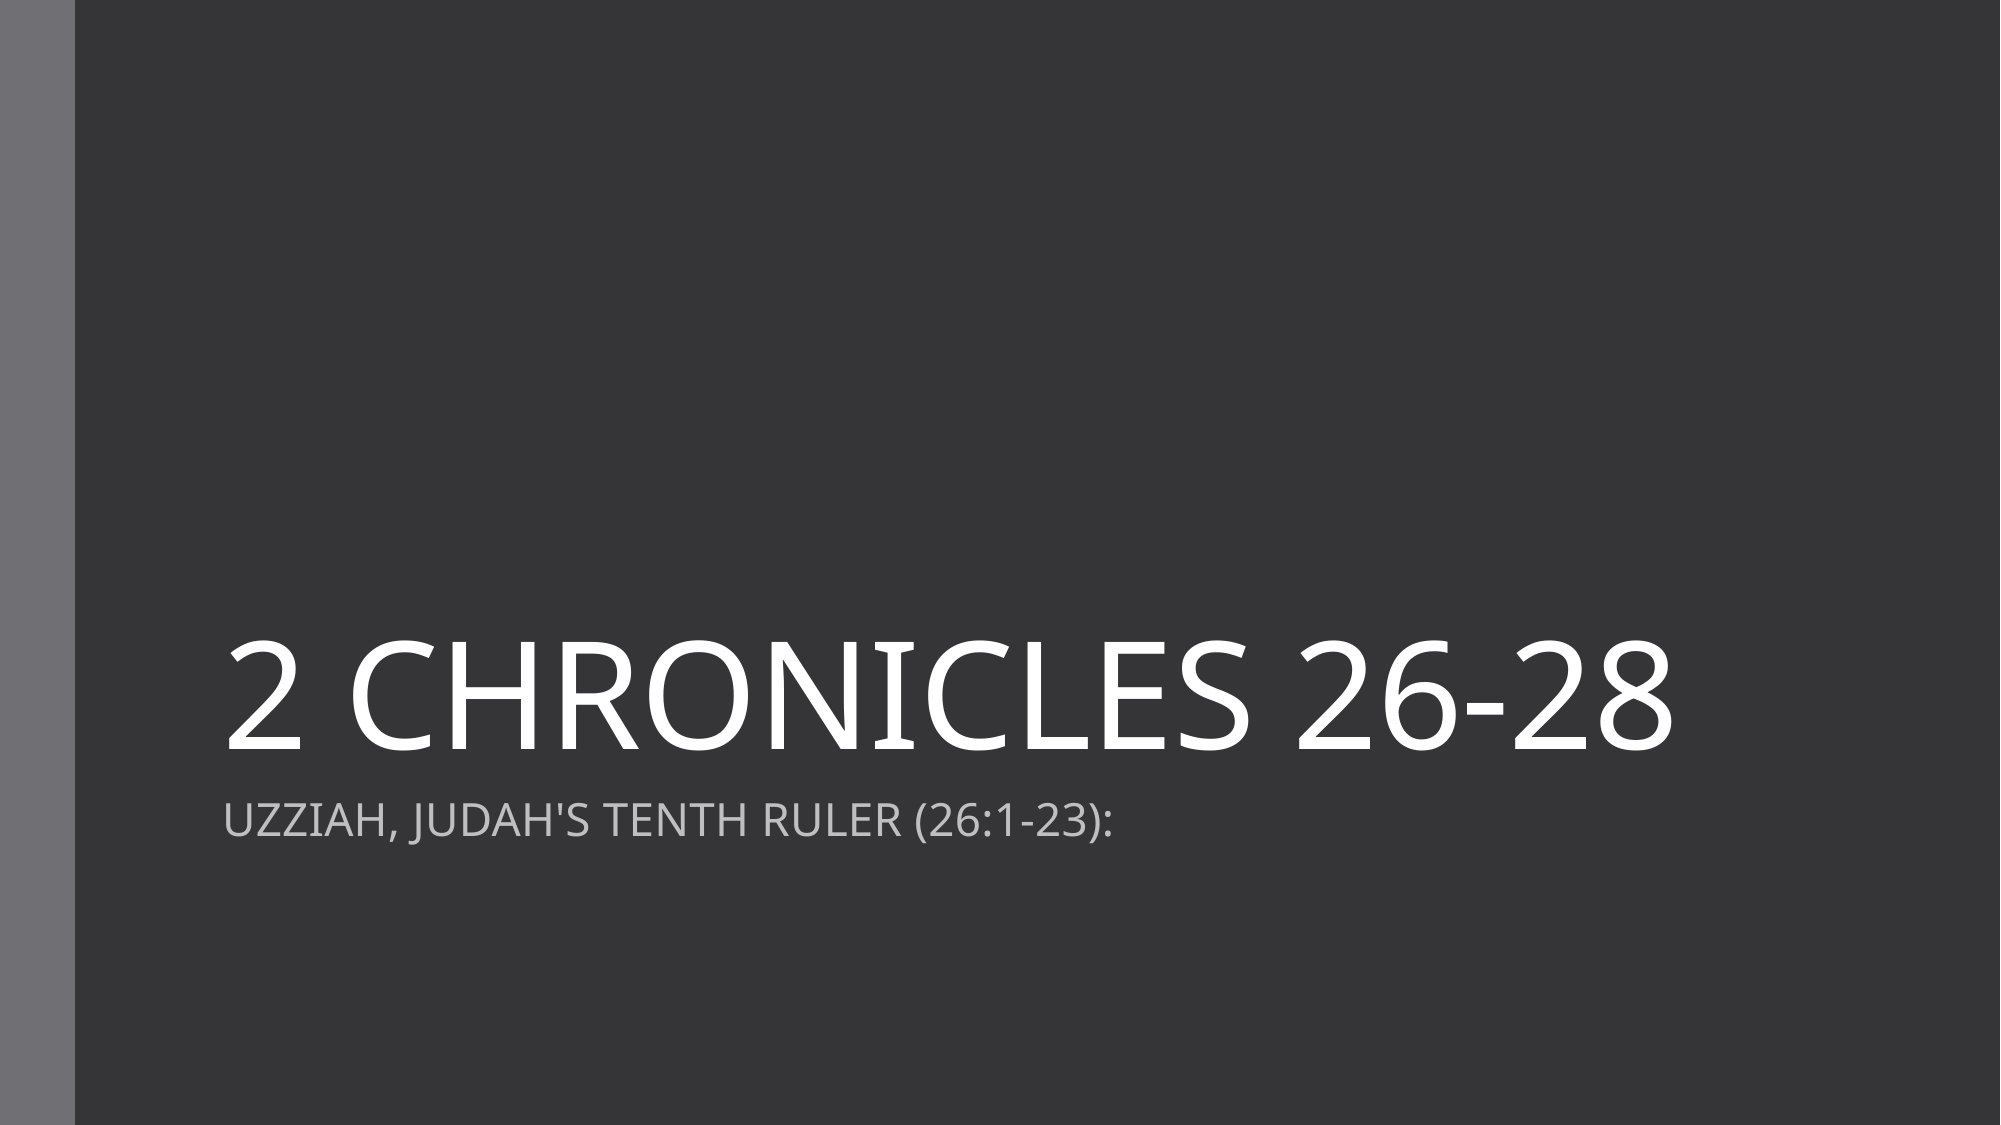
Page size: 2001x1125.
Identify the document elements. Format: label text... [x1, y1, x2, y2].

title 2 CHRONICLES 26-28 [206, 124, 1752, 787]
subtitle UZZIAH, JUDAH'S TENTH RULER (26:1-23): [206, 787, 1752, 1066]
